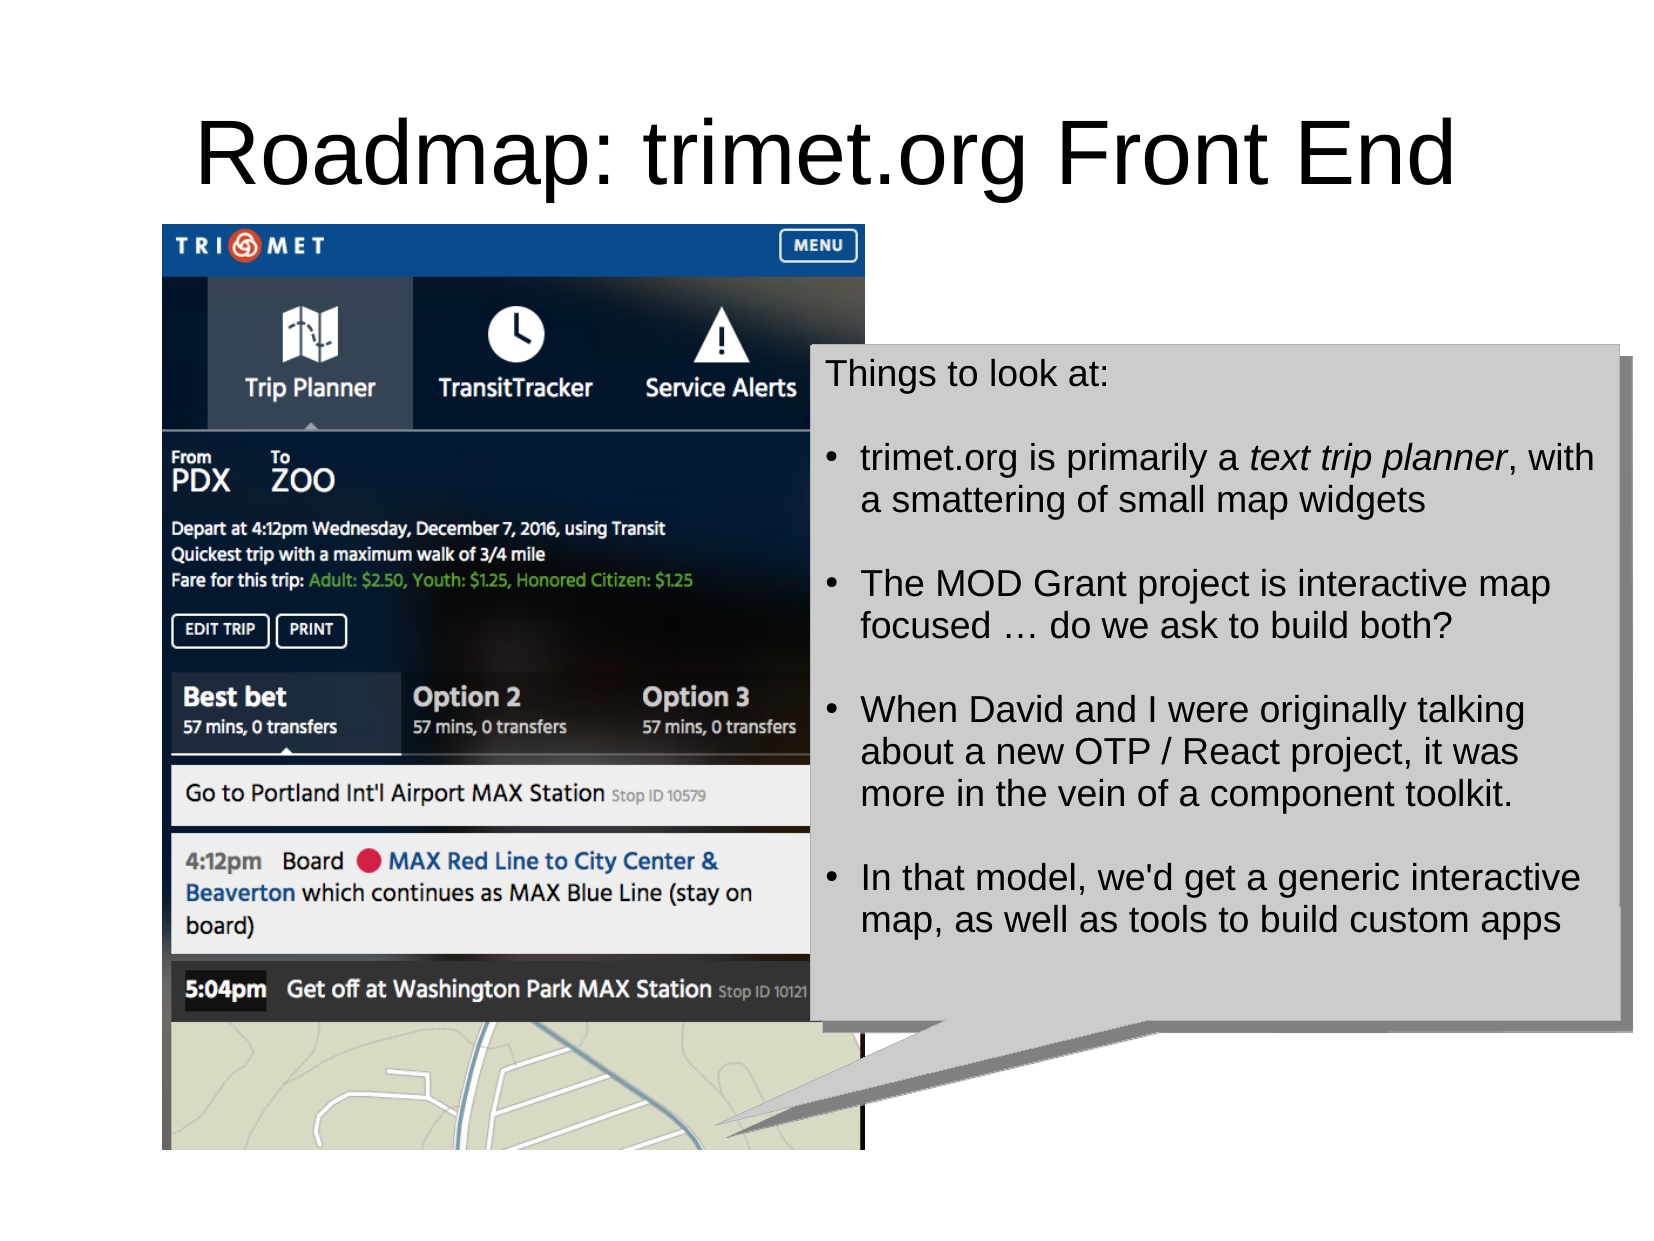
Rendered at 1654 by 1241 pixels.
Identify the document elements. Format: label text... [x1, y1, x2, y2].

picture [162, 224, 865, 1150]
text_box Things to look at: trimet.org is primarily a text trip planner, with a smattering of small map widgets The MOD Grant project is interactive map focused … do we ask to build both? When David and I were originally talking about a new OTP / React project, it was more in the vein of a component toolkit. In that model, we'd get a generic interactive map, as well as tools to build custom apps [714, 344, 1621, 1126]
title Roadmap: trimet.org Front End [82, 49, 1571, 257]
